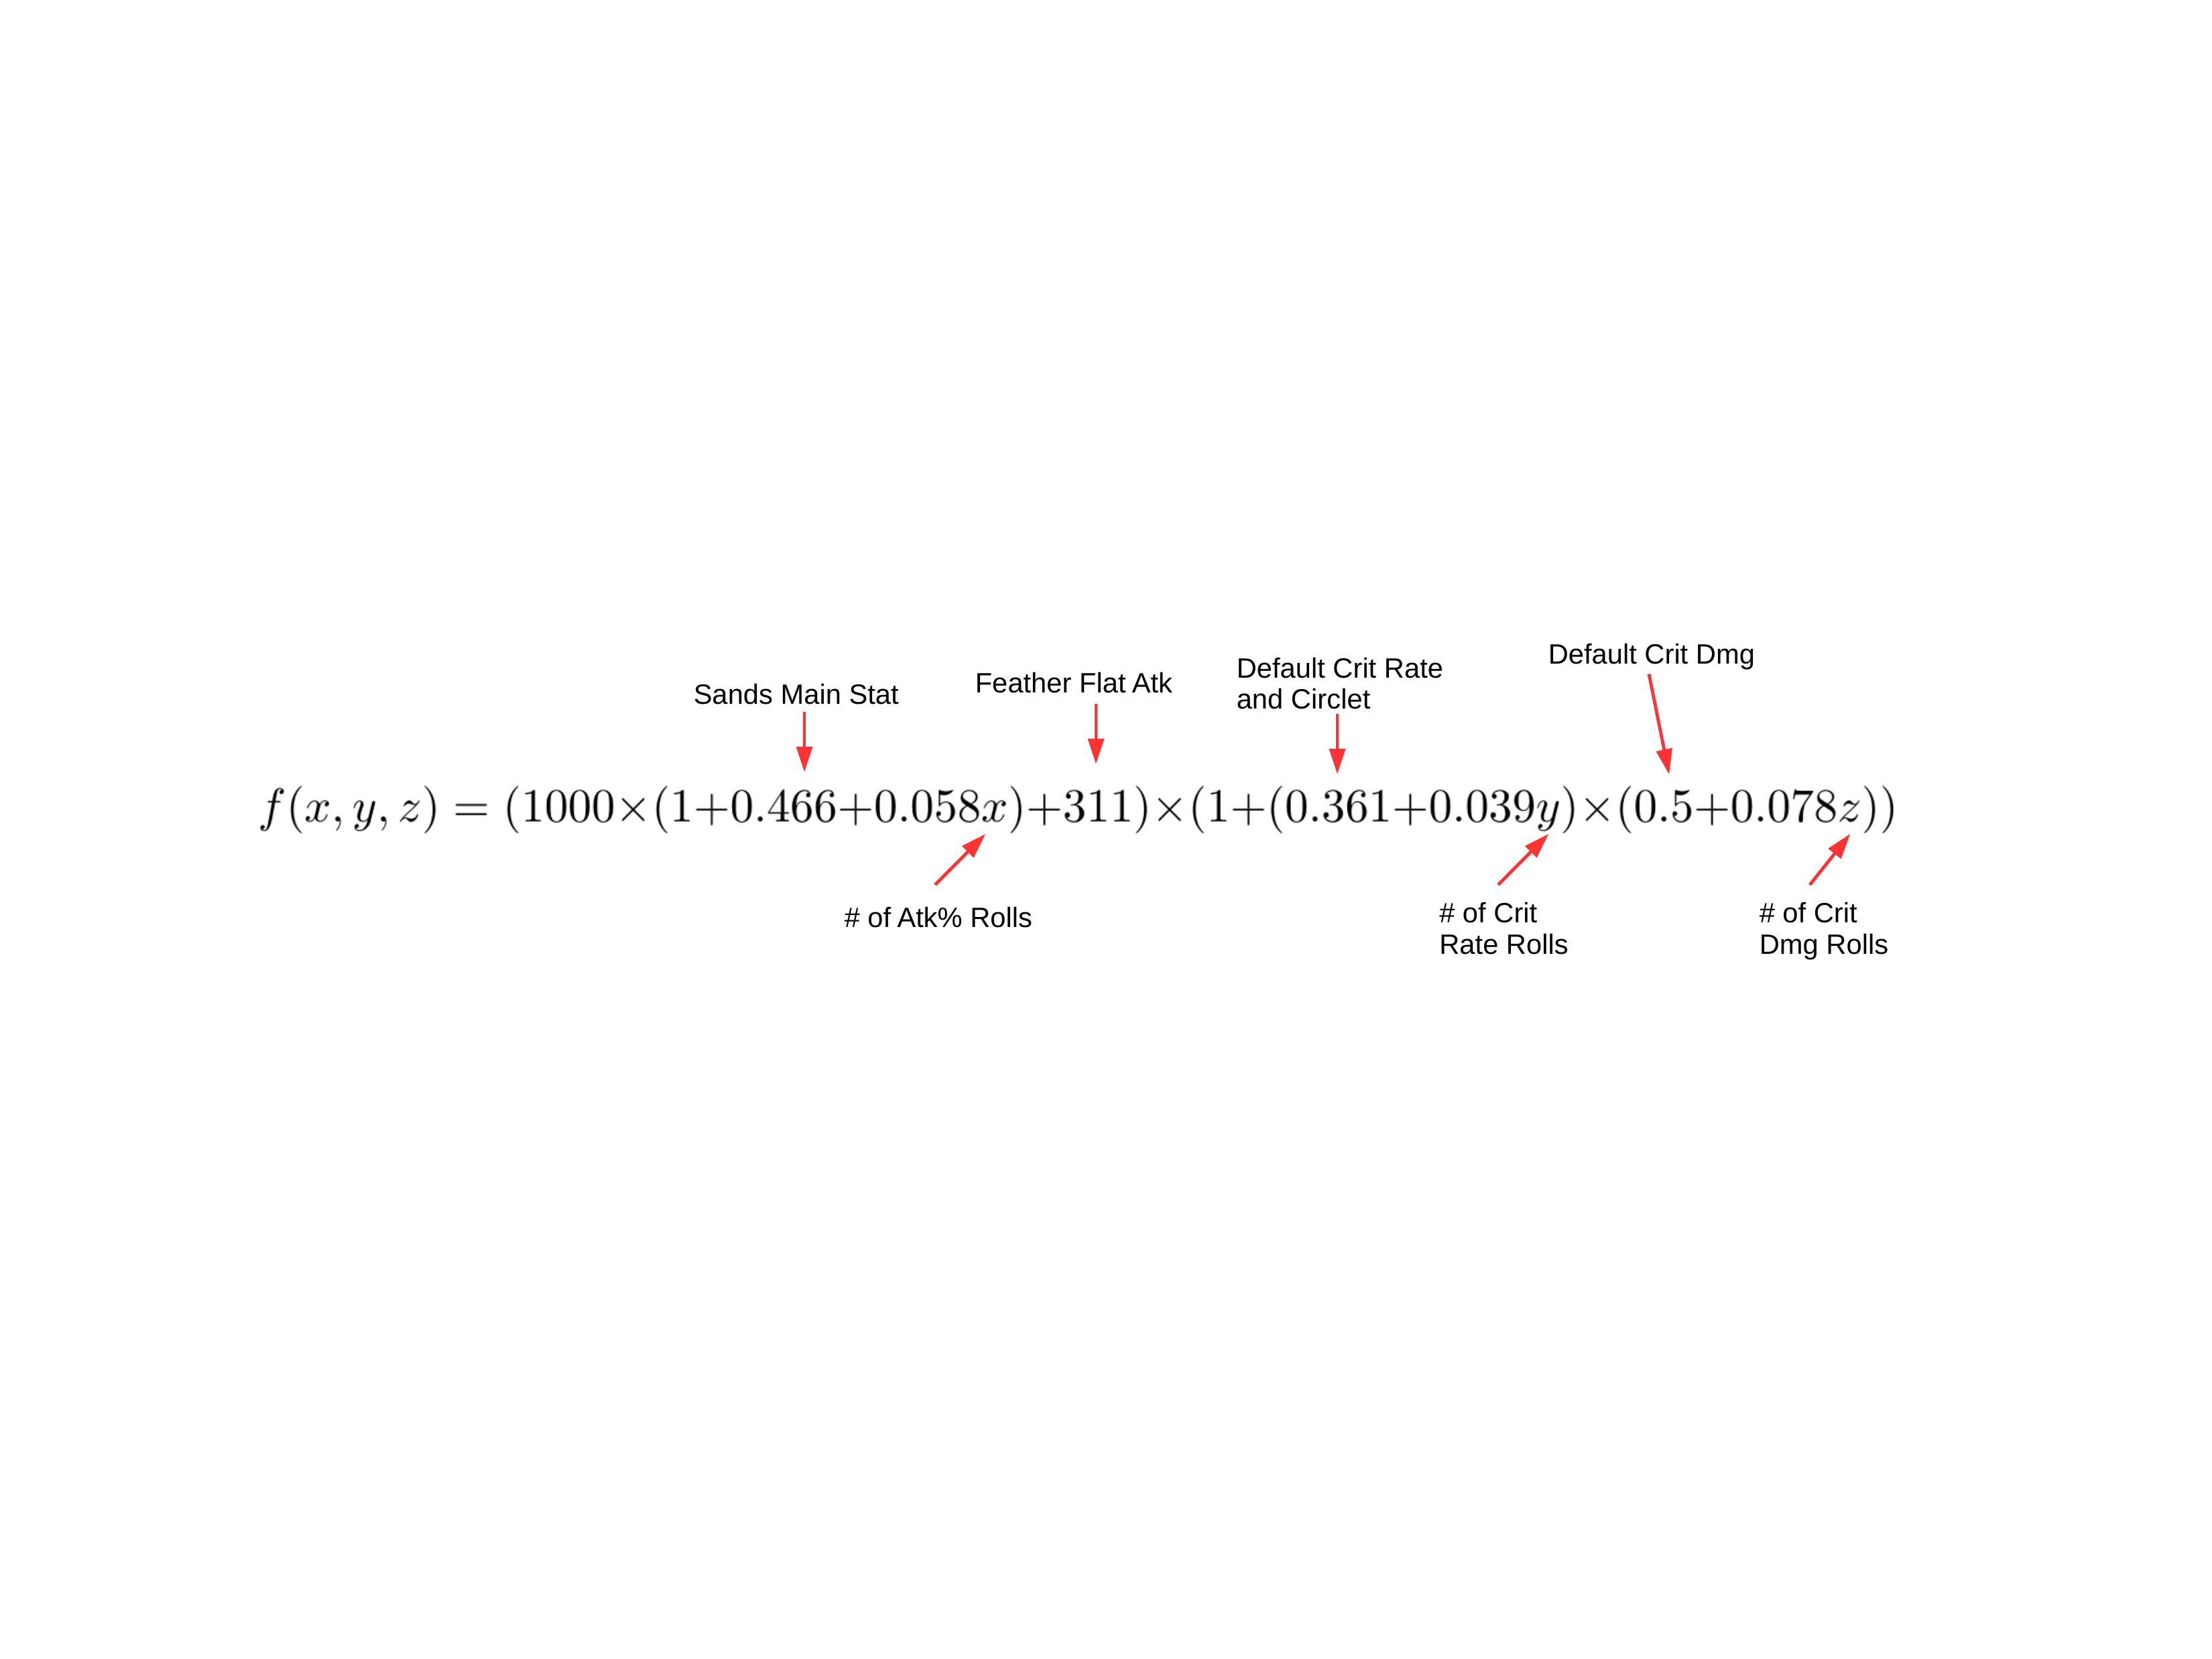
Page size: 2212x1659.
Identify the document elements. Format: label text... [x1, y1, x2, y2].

text_box Feather Flat Atk [965, 662, 1183, 704]
text_box Sands Main Stat [684, 673, 909, 715]
text_box # of Crit Rate Rolls [1429, 892, 1579, 966]
text_box # of Crit Dmg Rolls [1749, 892, 1899, 966]
text_box Default Crit Rate and Circlet [1227, 648, 1454, 721]
text_box # of Atk% Rolls [835, 897, 1043, 938]
picture [247, 763, 1902, 839]
text_box Default Crit Dmg [1538, 633, 1766, 706]
